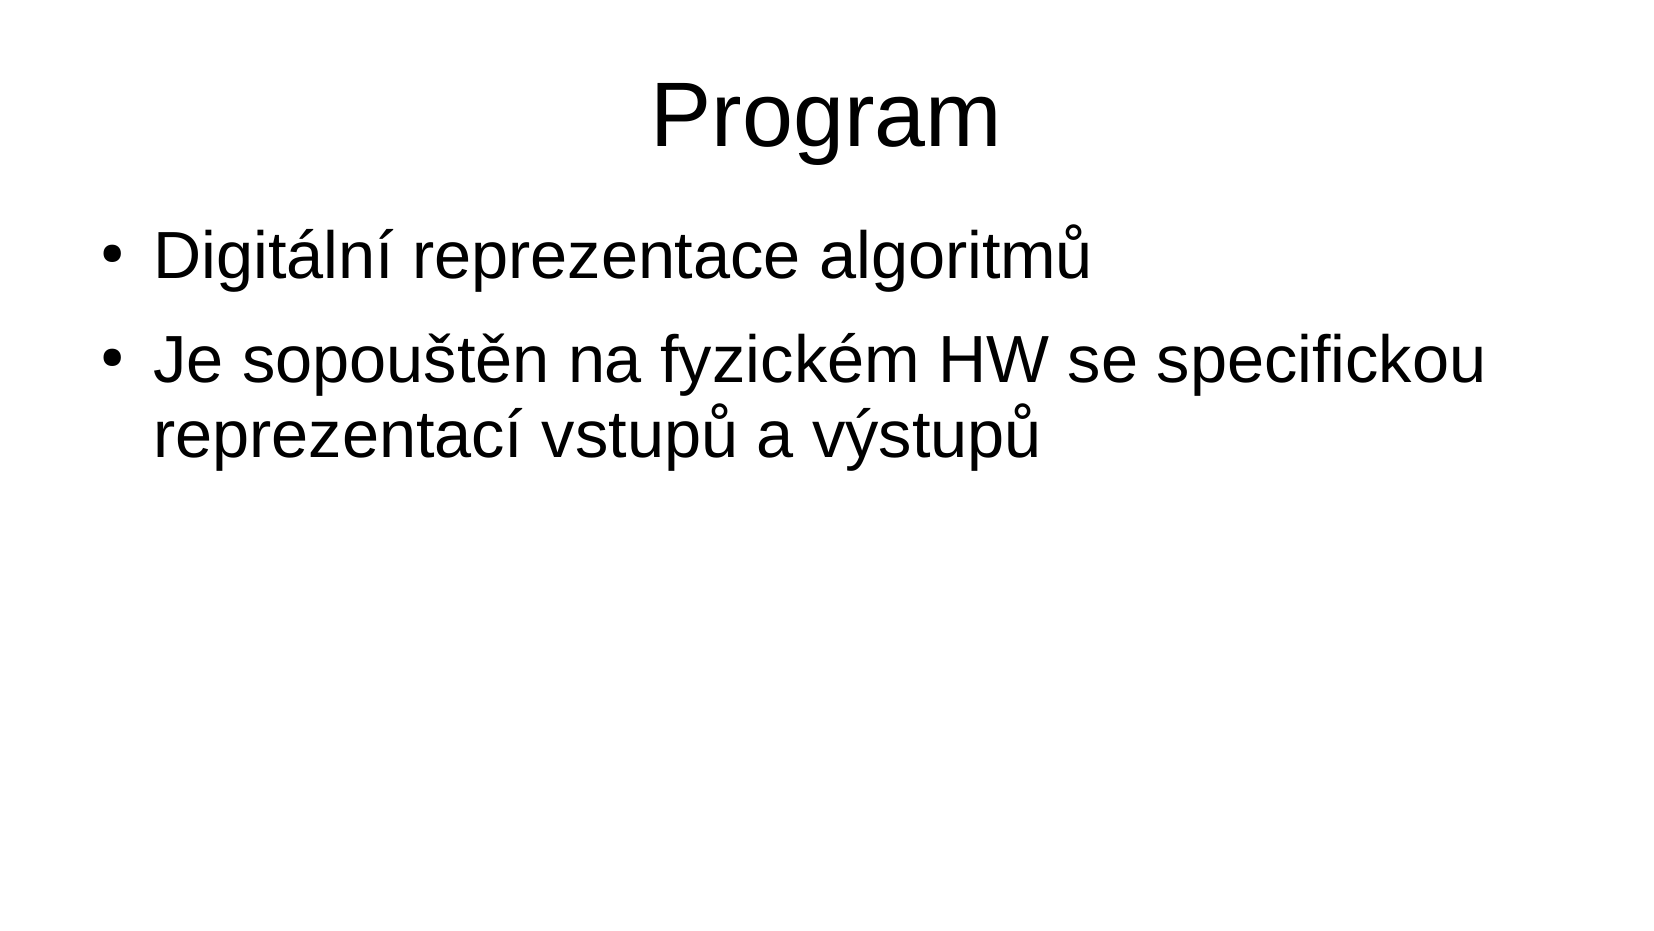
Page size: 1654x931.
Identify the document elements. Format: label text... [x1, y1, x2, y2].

title Program [82, 37, 1571, 193]
list Digitální reprezentace algoritmů Je sopouštěn na fyzickém HW se specifickou reprezentací vstupů a výstupů [82, 217, 1571, 758]
